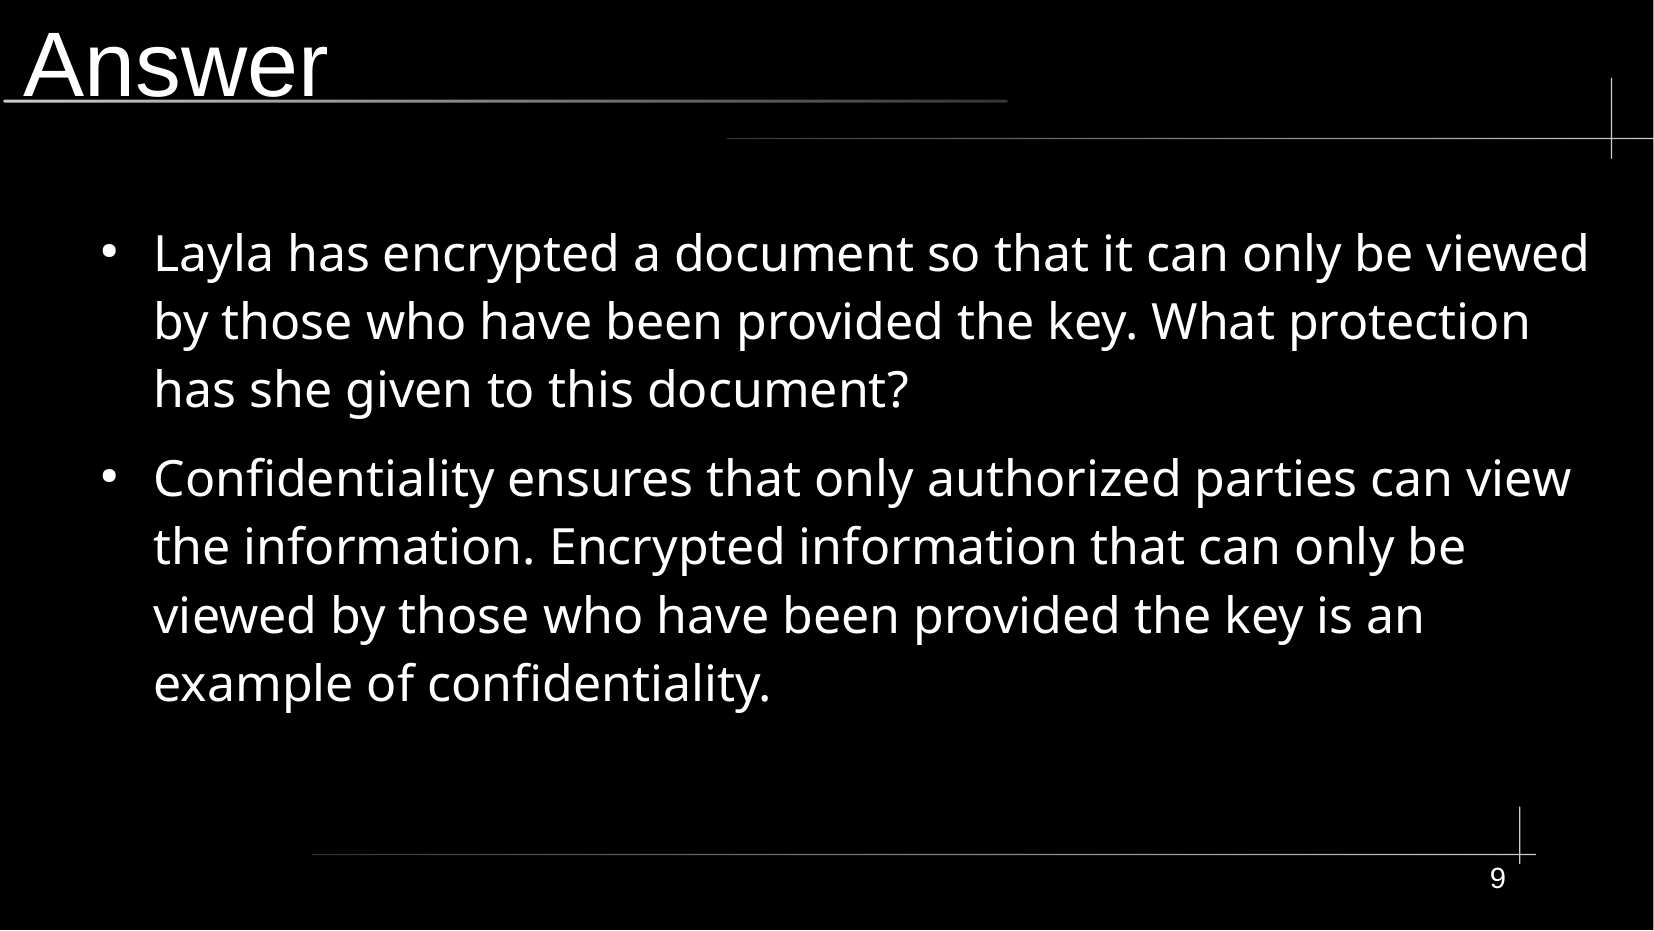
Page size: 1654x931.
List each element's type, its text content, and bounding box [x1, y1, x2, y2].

title Answer [23, 11, 1589, 119]
list Layla has encrypted a document so that it can only be viewed by those who have been provided the key. What protection has she given to this document? Confidentiality ensures that only authorized parties can view the information. Encrypted information that can only be viewed by those who have been provided the key is an example of confidentiality. [82, 217, 1592, 811]
